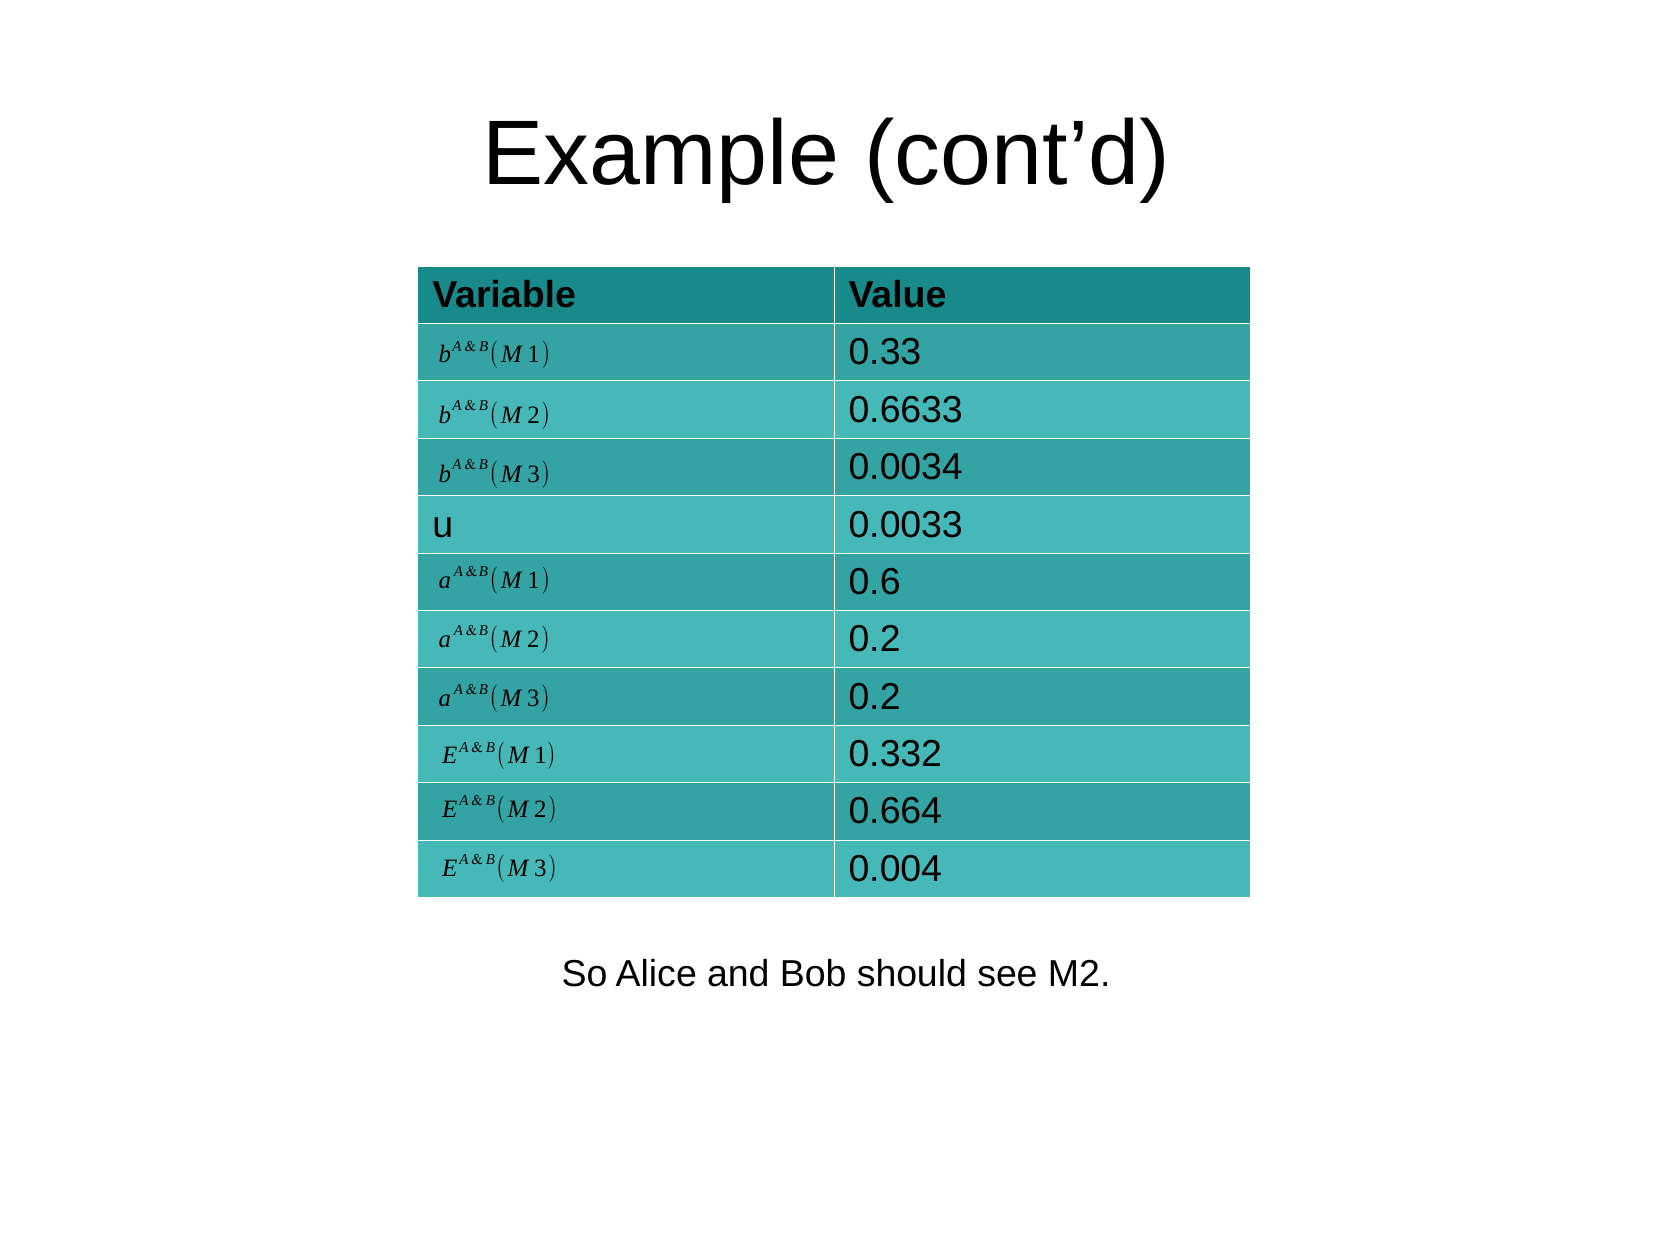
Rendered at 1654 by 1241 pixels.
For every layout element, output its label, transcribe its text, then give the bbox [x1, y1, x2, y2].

chart [432, 680, 556, 714]
table_cell 0.332 [835, 726, 1250, 782]
chart [432, 562, 556, 595]
table_cell 0.004 [835, 841, 1250, 897]
table_cell 0.2 [835, 611, 1250, 667]
table_header Value [835, 267, 1250, 323]
table_cell [418, 841, 834, 897]
text_box So Alice and Bob should see M2. [546, 945, 1126, 1002]
chart [432, 621, 556, 654]
chart [432, 455, 556, 489]
table_cell [418, 381, 834, 438]
table_cell 0.33 [835, 324, 1250, 380]
chart [434, 738, 562, 771]
table_cell 0.6 [835, 554, 1250, 610]
table_cell 0.664 [835, 783, 1250, 840]
table_cell u [418, 496, 834, 553]
chart [432, 337, 556, 371]
table_cell 0.0034 [835, 439, 1250, 495]
table_cell [418, 726, 834, 782]
chart [434, 850, 562, 884]
table_cell [418, 324, 834, 380]
table_cell [418, 783, 834, 840]
table_cell 0.0033 [835, 496, 1250, 553]
table_cell [418, 439, 834, 495]
chart [434, 791, 562, 825]
chart [432, 396, 556, 430]
table_cell [418, 668, 834, 725]
table_cell 0.6633 [835, 381, 1250, 438]
table_cell [418, 554, 834, 610]
title Example (cont’d) [82, 49, 1571, 257]
table_cell [418, 611, 834, 667]
table_cell 0.2 [835, 668, 1250, 725]
table_header Variable [418, 267, 834, 323]
